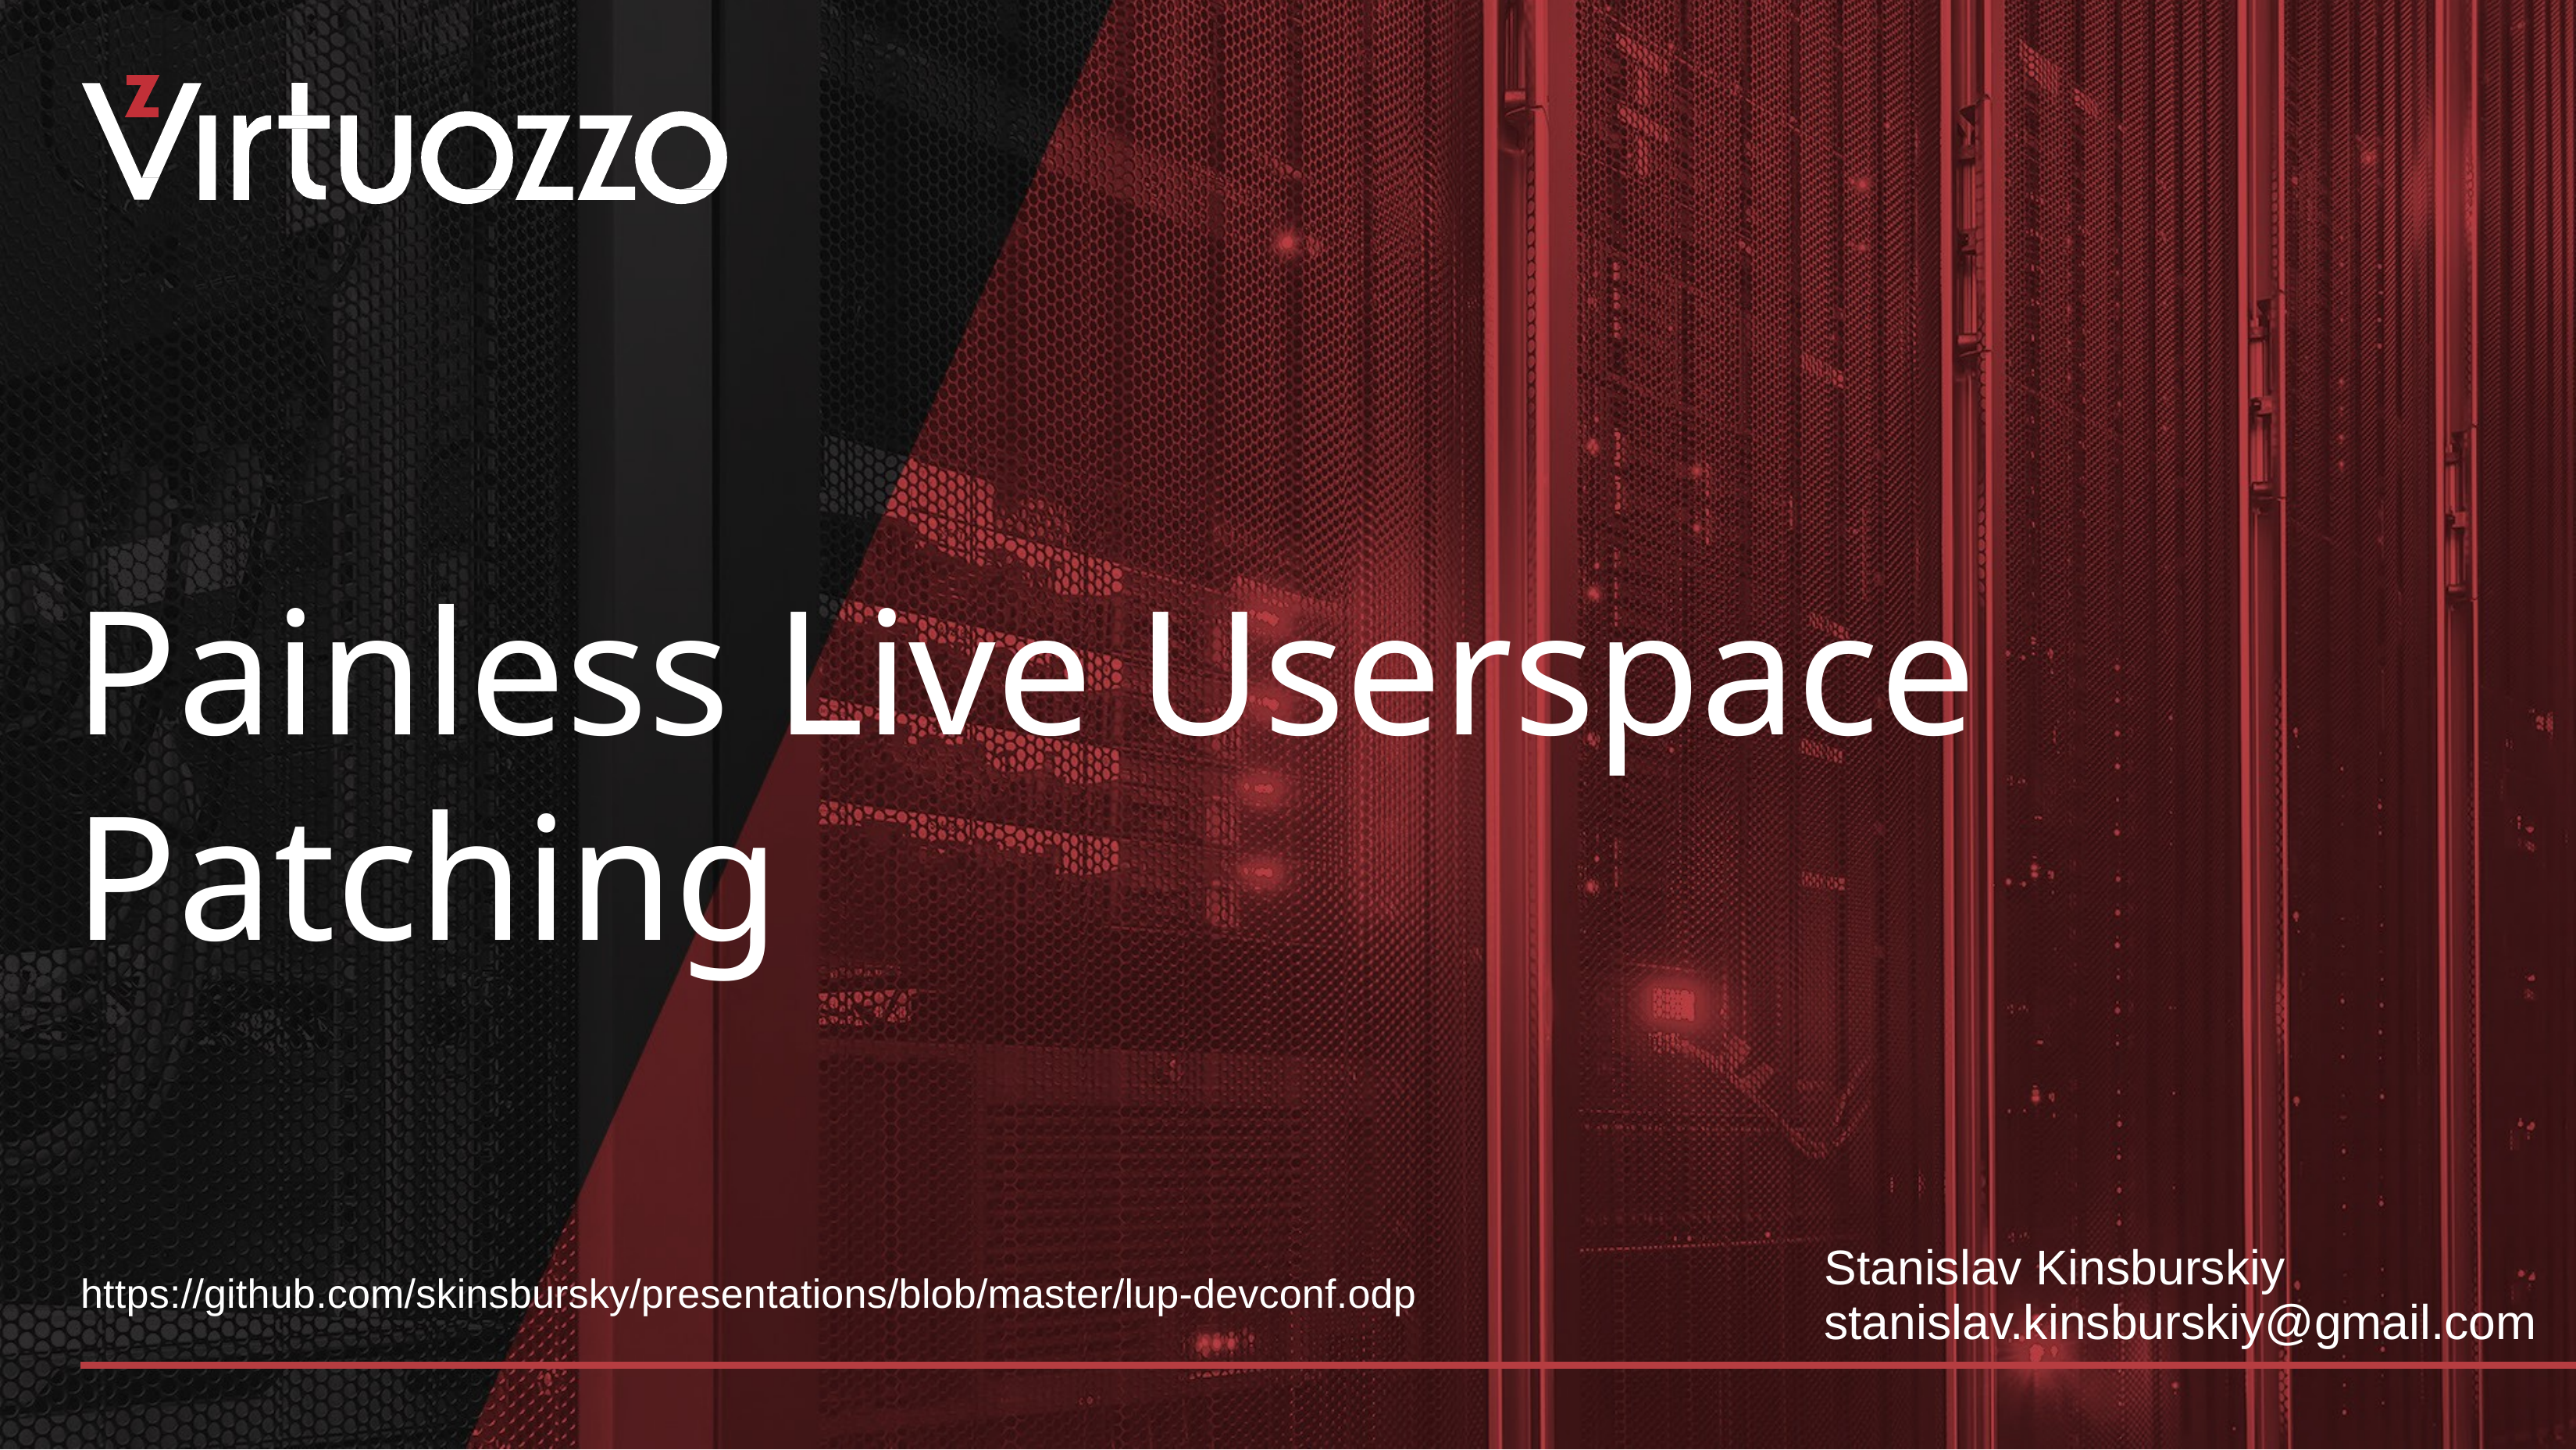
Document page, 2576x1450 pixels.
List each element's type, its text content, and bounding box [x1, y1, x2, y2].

text_box [0, 0, 2576, 1450]
text_box https://github.com/skinsbursky/presentations/blob/master/lup-devconf.odp [78, 1267, 1735, 1316]
title Painless Live Userspace Patching [73, 562, 2071, 1181]
text_box Stanislav Kinsburskiy stanislav.kinsburskiy@gmail.com [1812, 1234, 2549, 1356]
